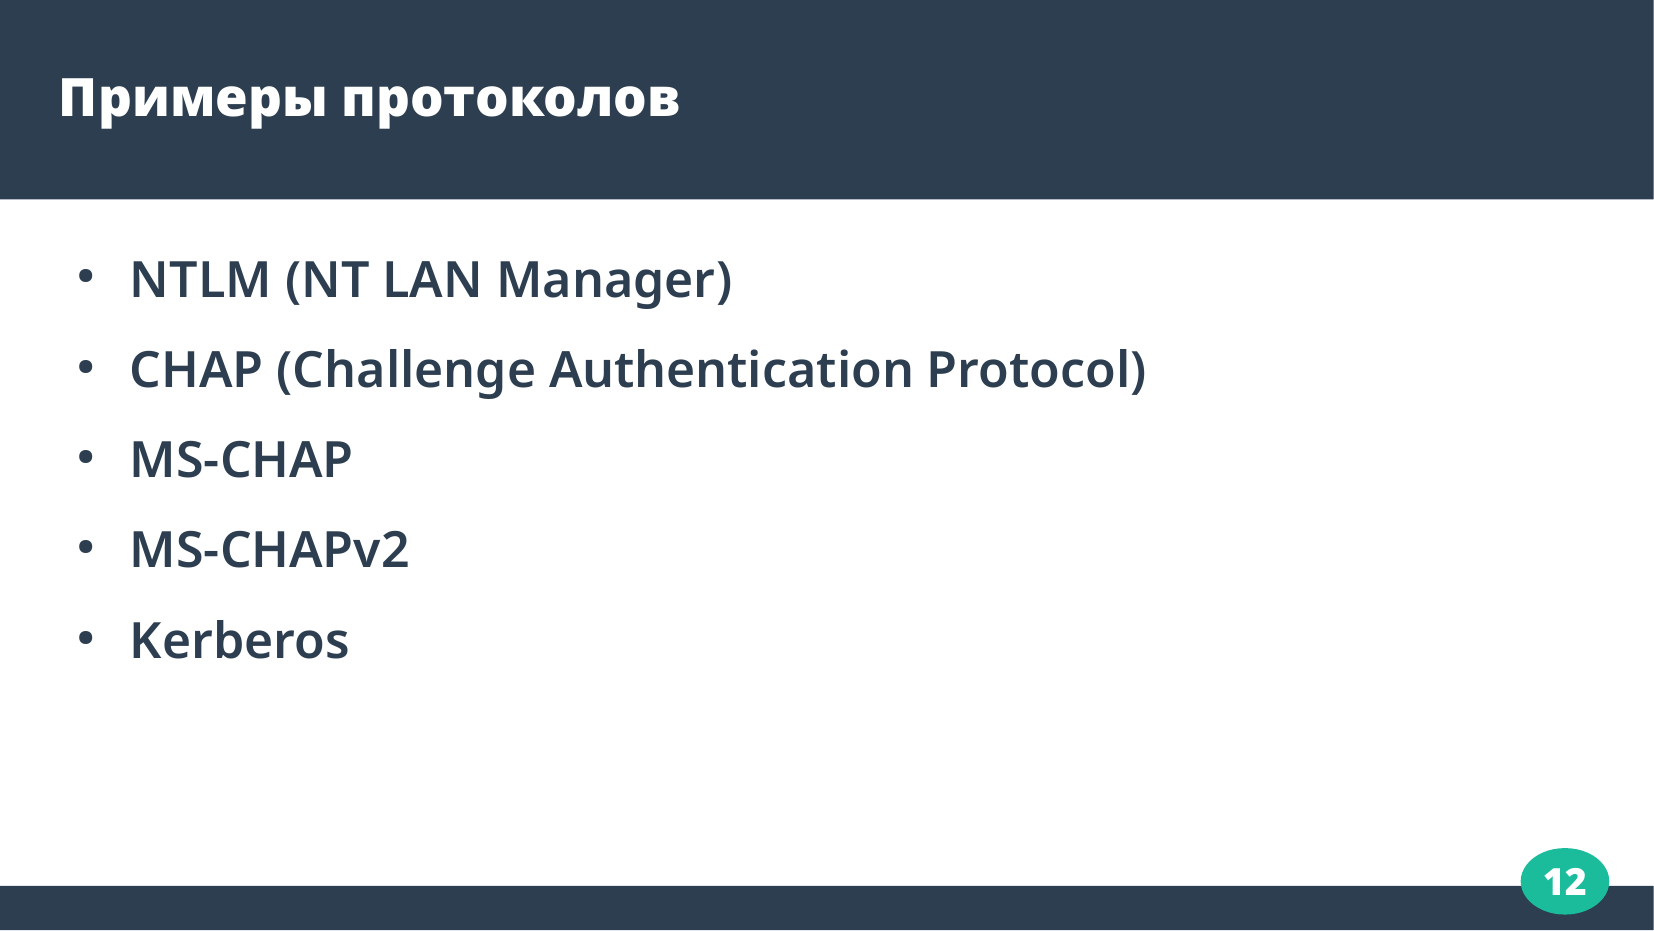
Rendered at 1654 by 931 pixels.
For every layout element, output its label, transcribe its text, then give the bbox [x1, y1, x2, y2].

list NTLM (NT LAN Manager) CHAP (Challenge Authentication Protocol) MS-CHAP MS-CHAPv2 Kerberos [59, 243, 1595, 864]
title Примеры протоколов [59, 37, 1595, 155]
